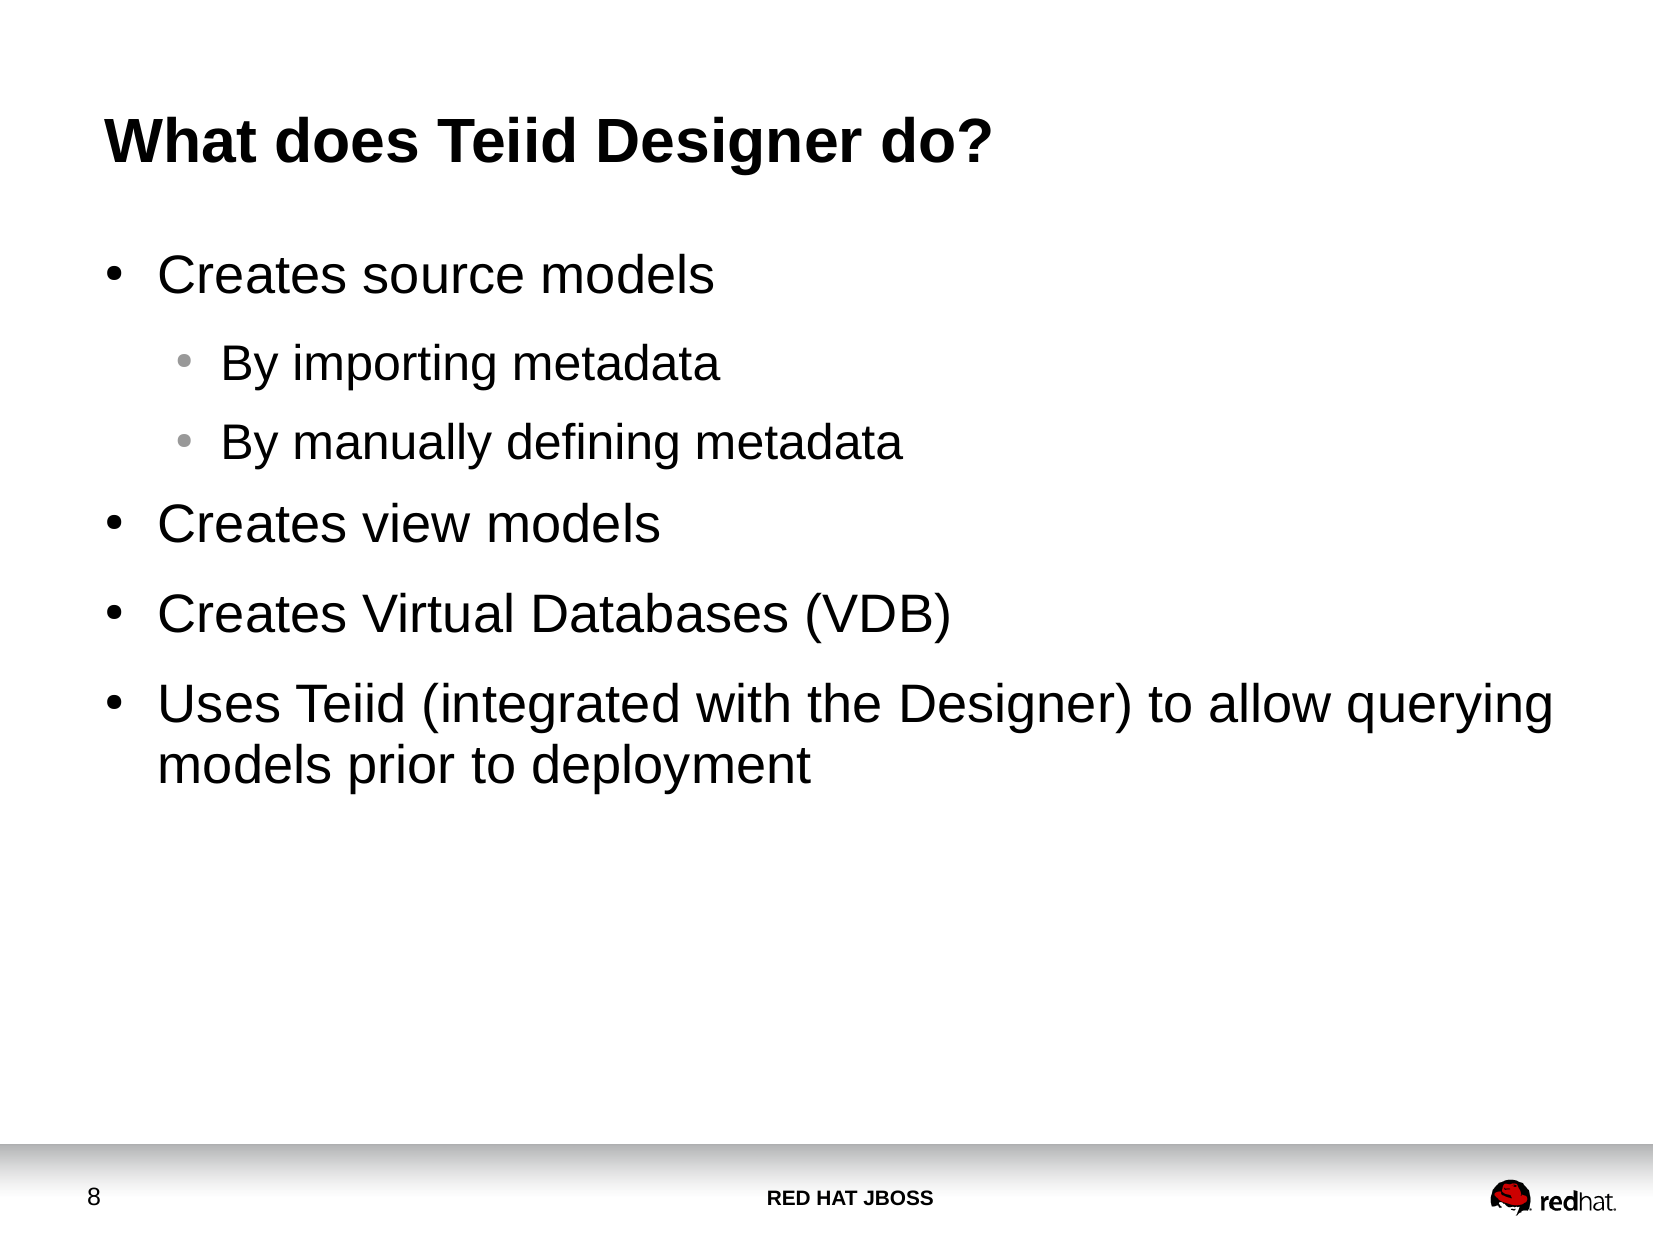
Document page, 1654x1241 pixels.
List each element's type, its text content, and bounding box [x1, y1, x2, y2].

picture [0, 1144, 1653, 1241]
title What does Teiid Designer do? [82, 37, 1571, 245]
list Creates source models By importing metadata By manually defining metadata Creates view models Creates Virtual Databases (VDB) Uses Teiid (integrated with the Designer) to allow querying models prior to deployment [86, 244, 1575, 1039]
